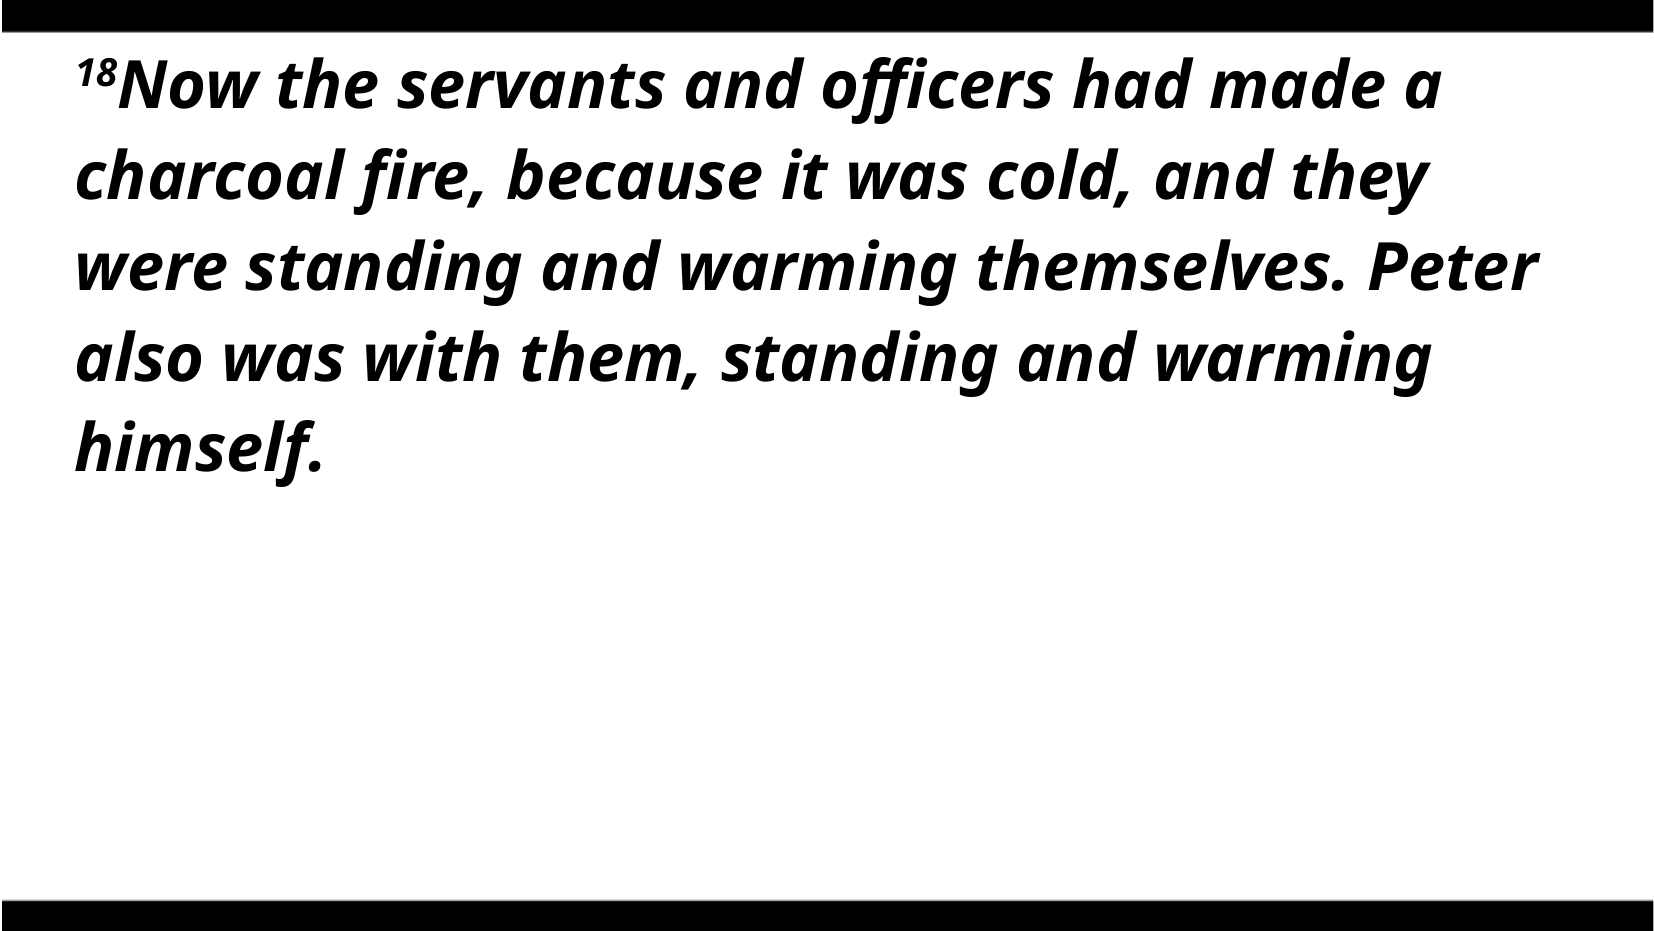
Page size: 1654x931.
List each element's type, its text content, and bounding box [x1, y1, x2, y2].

text_box 18Now the servants and officers had made a charcoal fire, because it was cold, and they were standing and warming themselves. Peter also was with them, standing and warming himself. [60, 30, 1561, 400]
picture [2, 0, 1654, 931]
